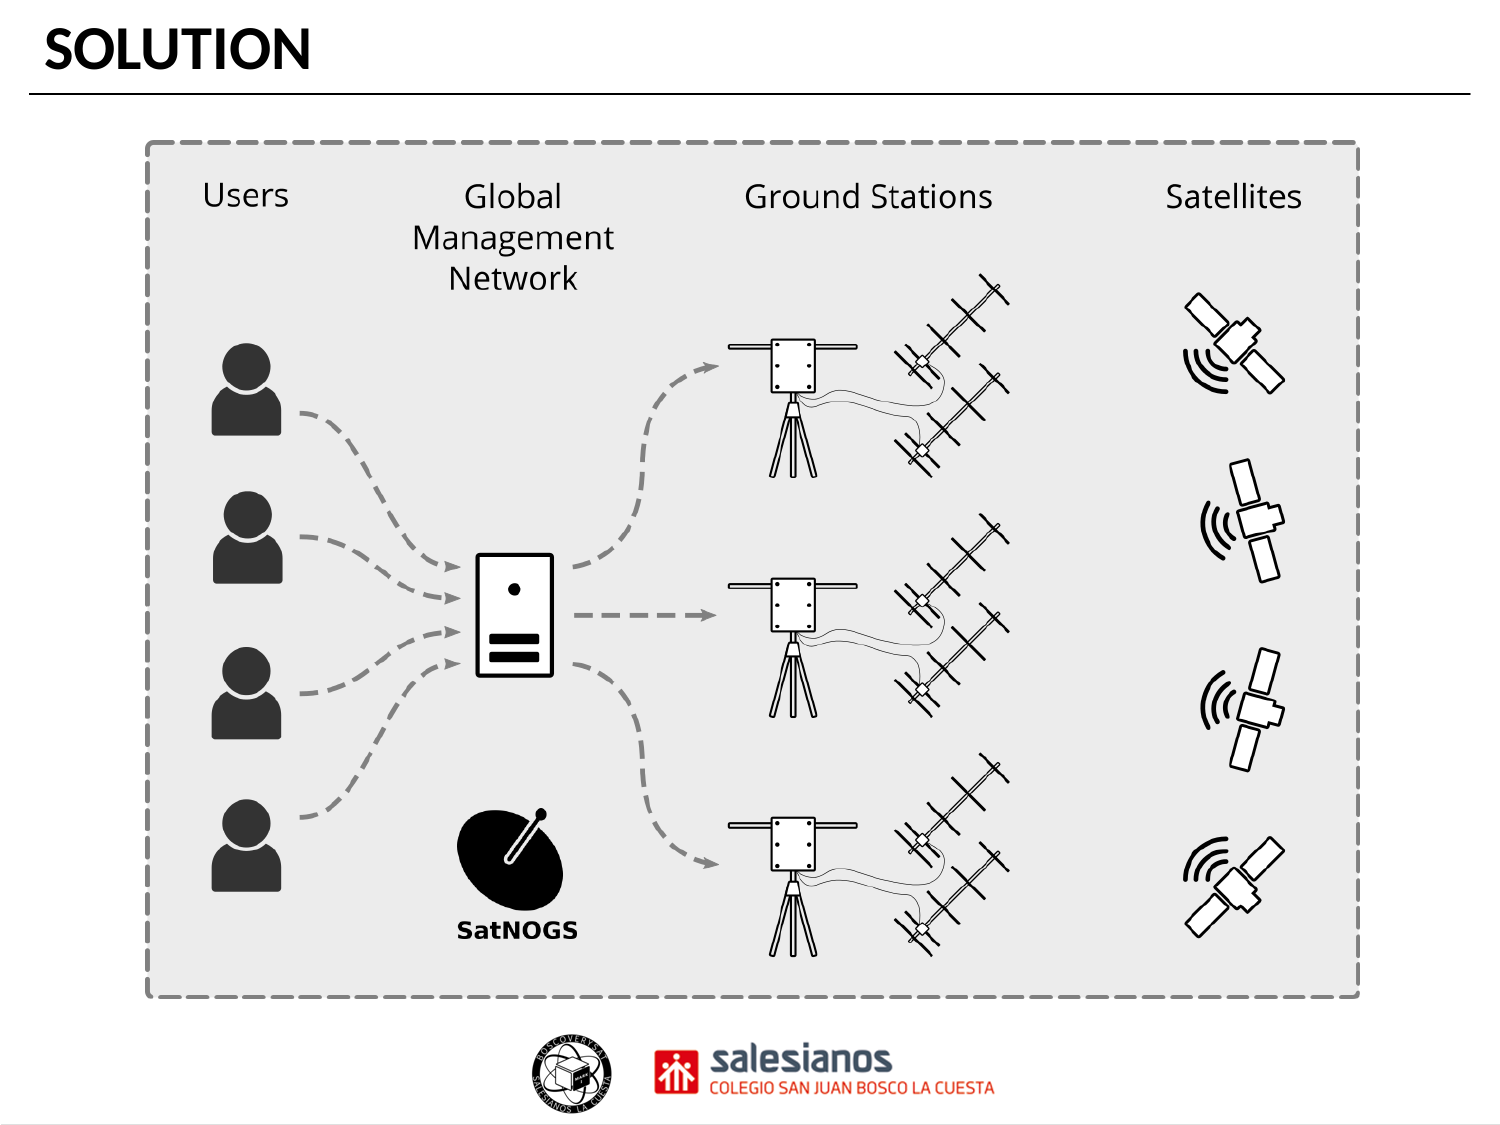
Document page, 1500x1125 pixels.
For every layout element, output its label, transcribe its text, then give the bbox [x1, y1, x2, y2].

text_box SOLUTION [29, 0, 1472, 90]
picture [0, 0, 1500, 1125]
